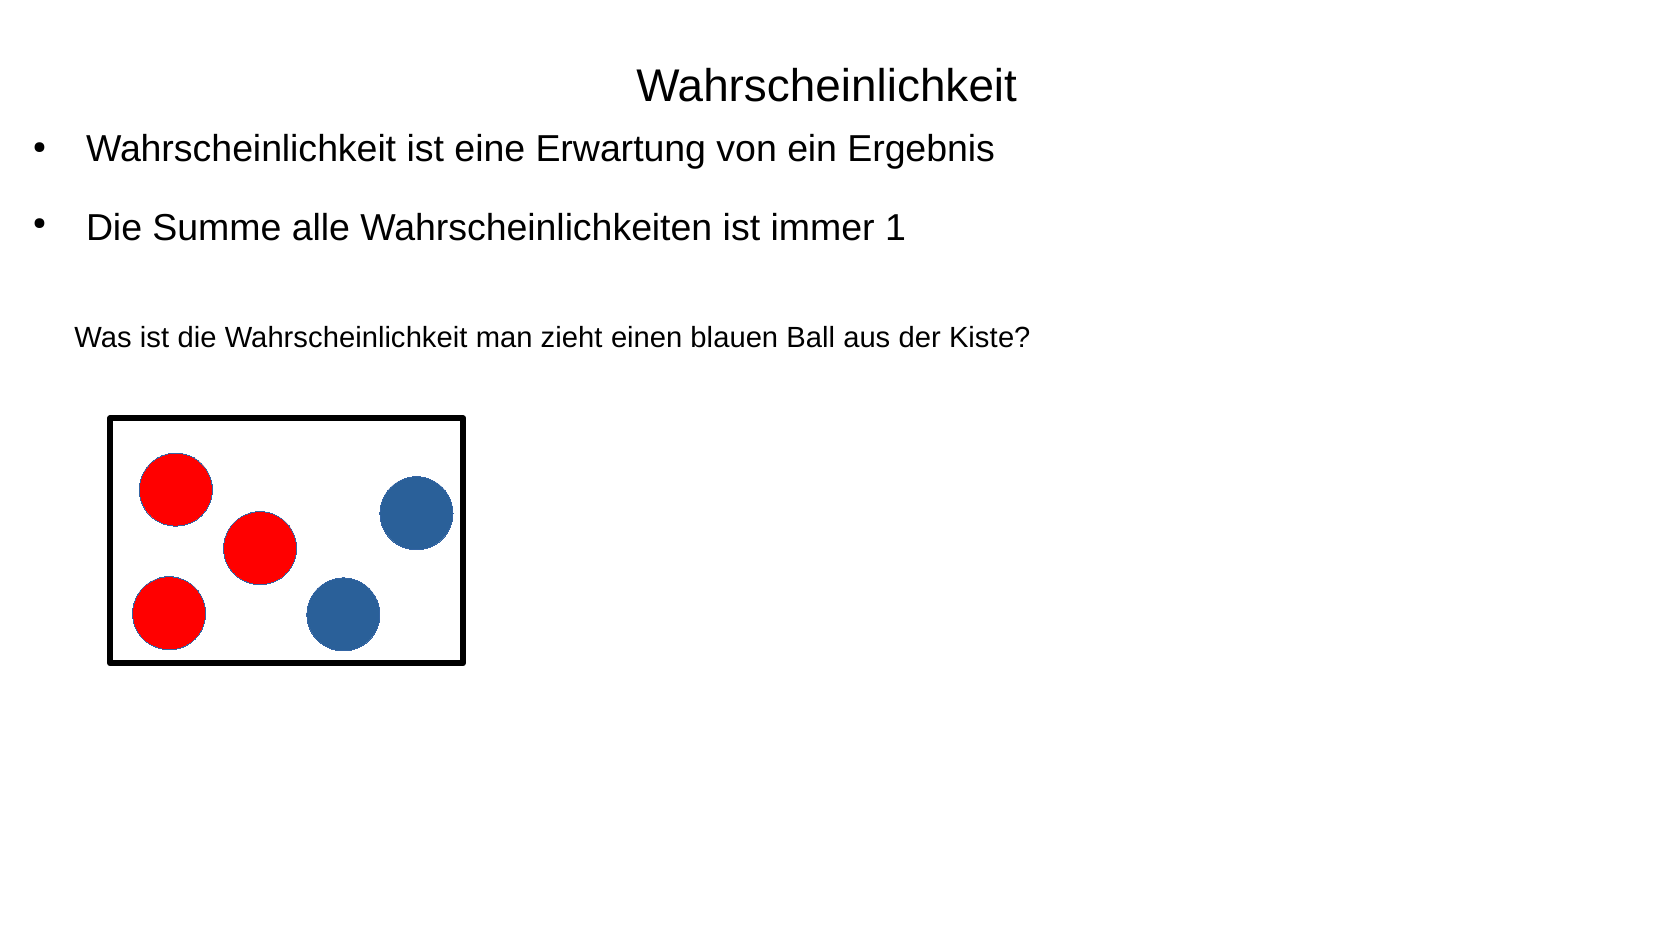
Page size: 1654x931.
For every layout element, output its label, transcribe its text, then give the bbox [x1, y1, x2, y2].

text_box Was ist die Wahrscheinlichkeit man zieht einen blauen Ball aus der Kiste? [59, 313, 1458, 413]
title Wahrscheinlichkeit [82, 37, 1571, 134]
list Wahrscheinlichkeit ist eine Erwartung von ein Ergebnis Die Summe alle Wahrscheinlichkeiten ist immer 1 [15, 127, 1504, 668]
text_box [110, 418, 464, 664]
